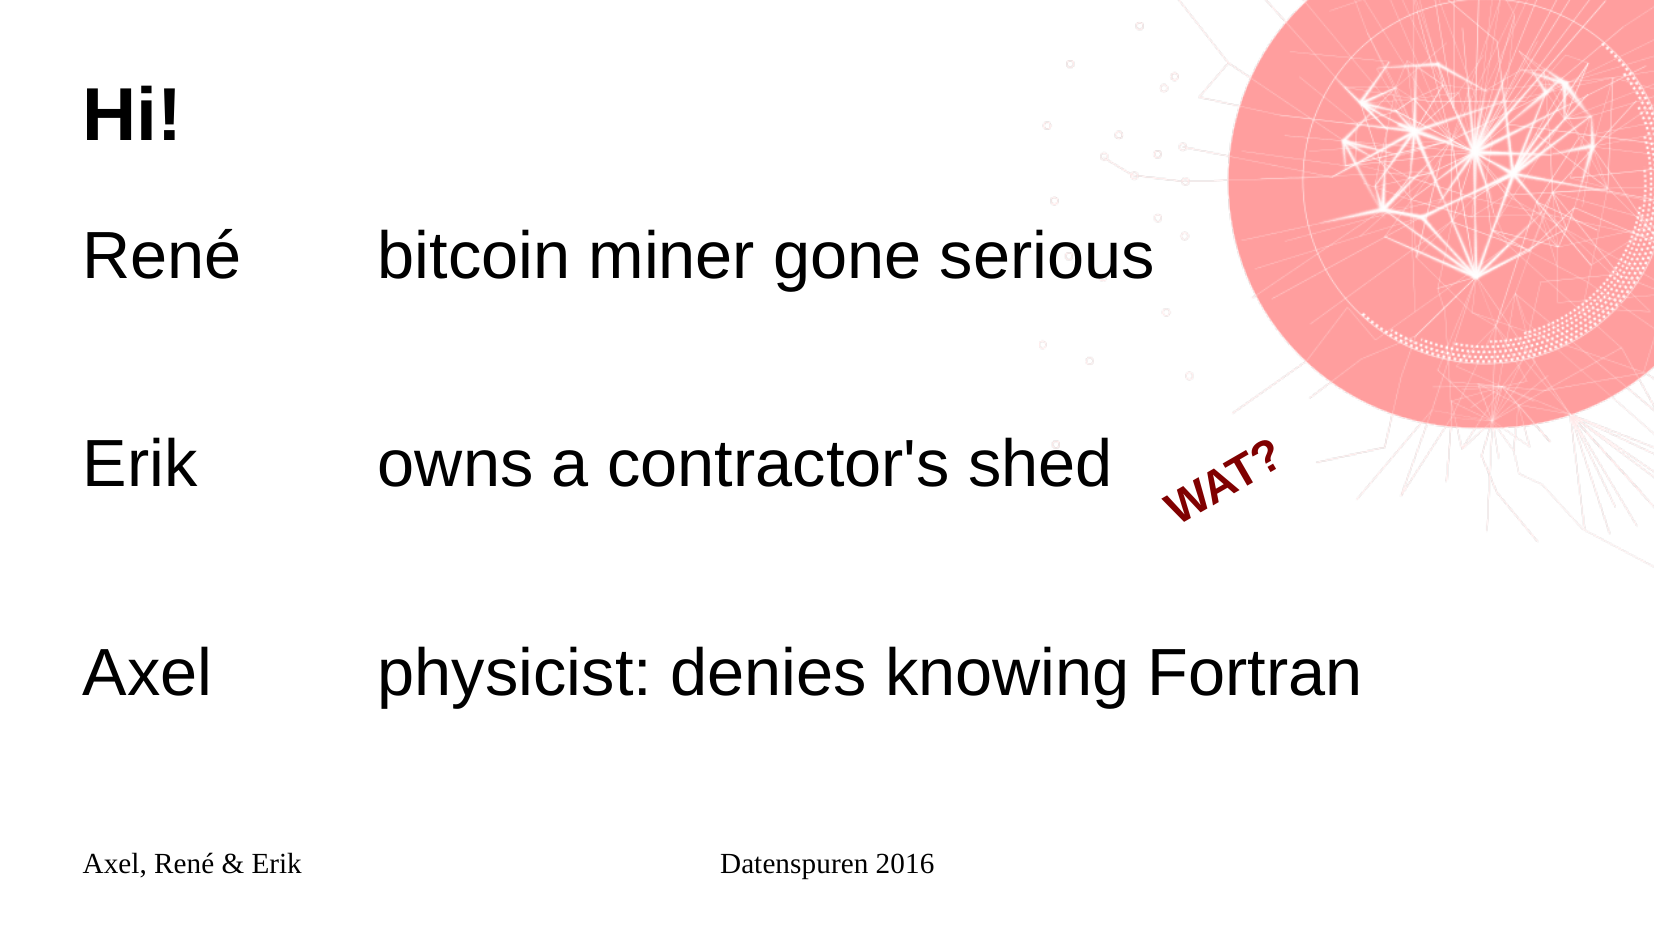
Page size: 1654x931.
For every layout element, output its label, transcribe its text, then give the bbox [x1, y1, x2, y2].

list René bitcoin miner gone serious Erik owns a contractor's shed Axel physicist: denies knowing Fortran [82, 217, 1571, 758]
text_box WAT? [1140, 413, 1309, 550]
title Hi! [82, 37, 1571, 193]
